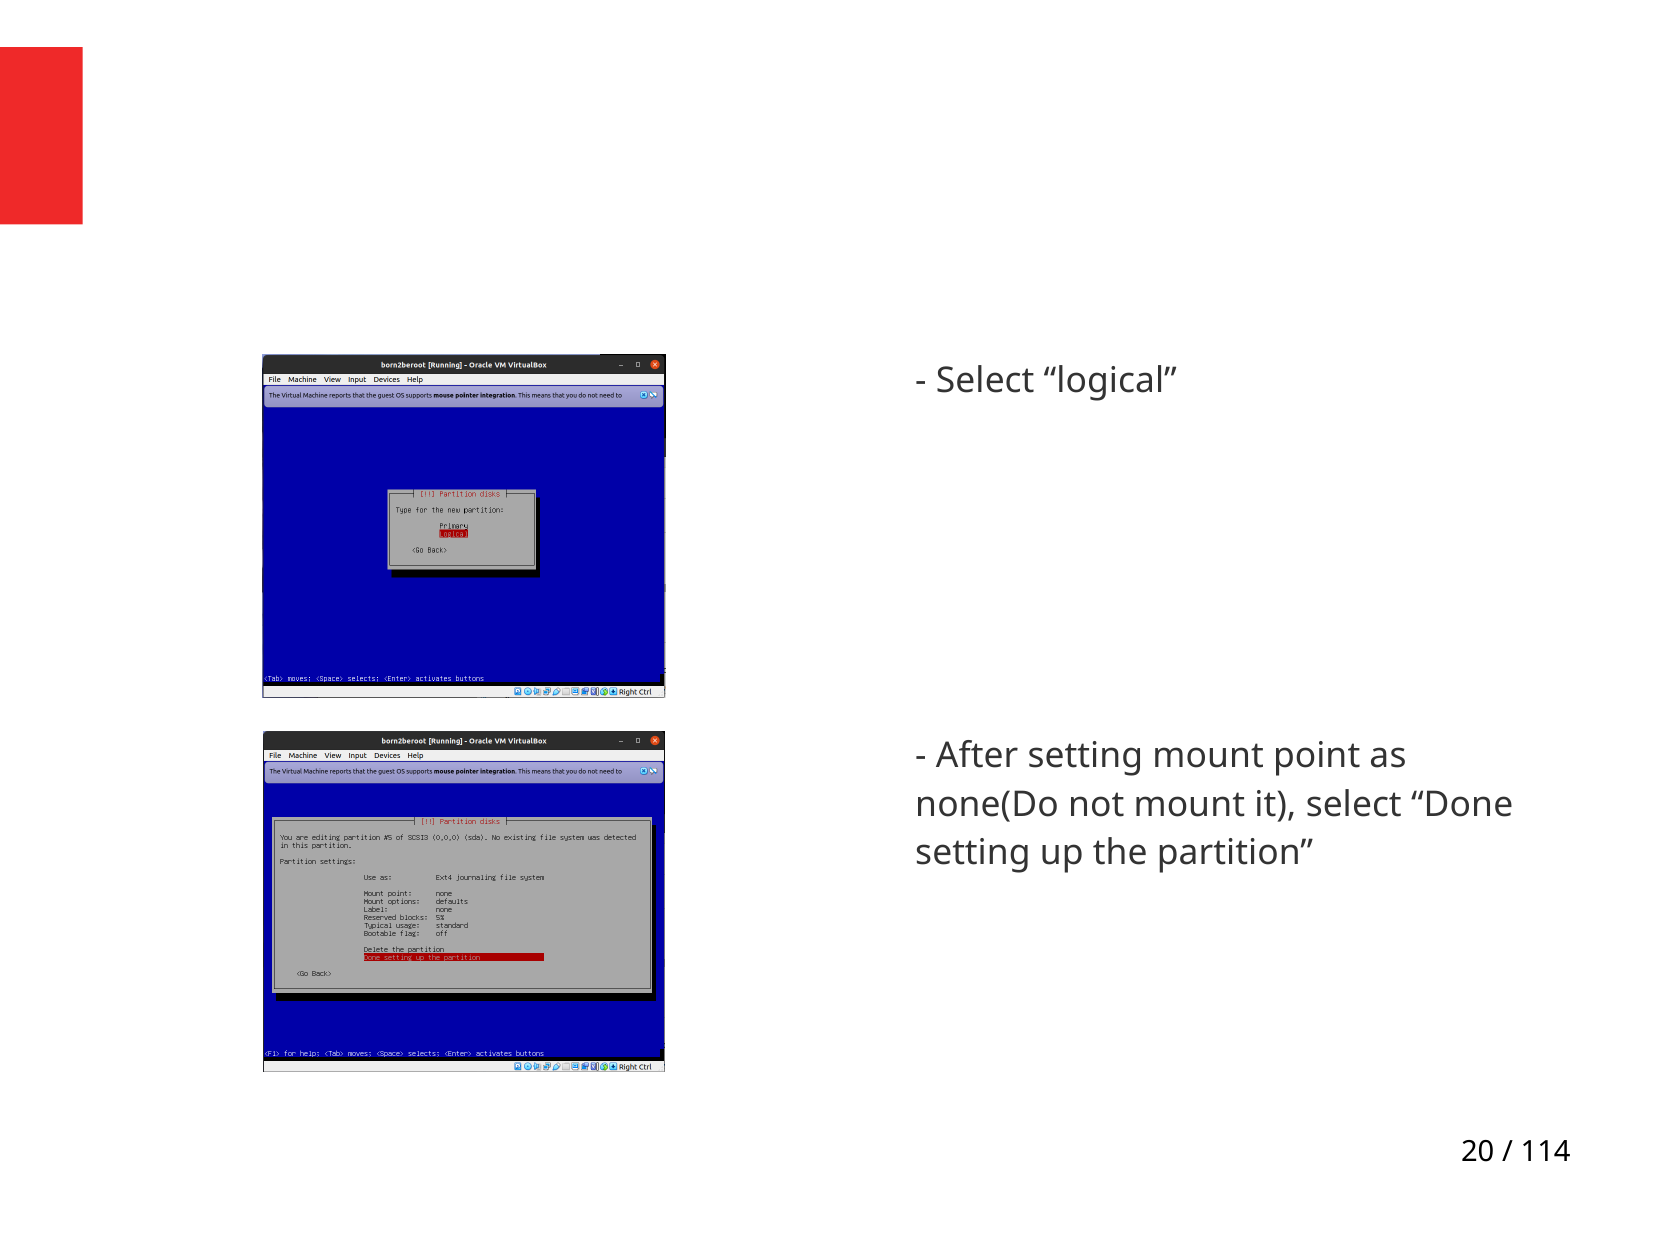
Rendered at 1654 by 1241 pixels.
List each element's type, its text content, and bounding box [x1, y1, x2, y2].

picture [263, 731, 665, 1072]
list - After setting mount point as none(Do not mount it), select “Done setting up the partition” [844, 730, 1536, 1074]
list - Select “logical” [844, 354, 1536, 698]
picture [262, 354, 666, 698]
